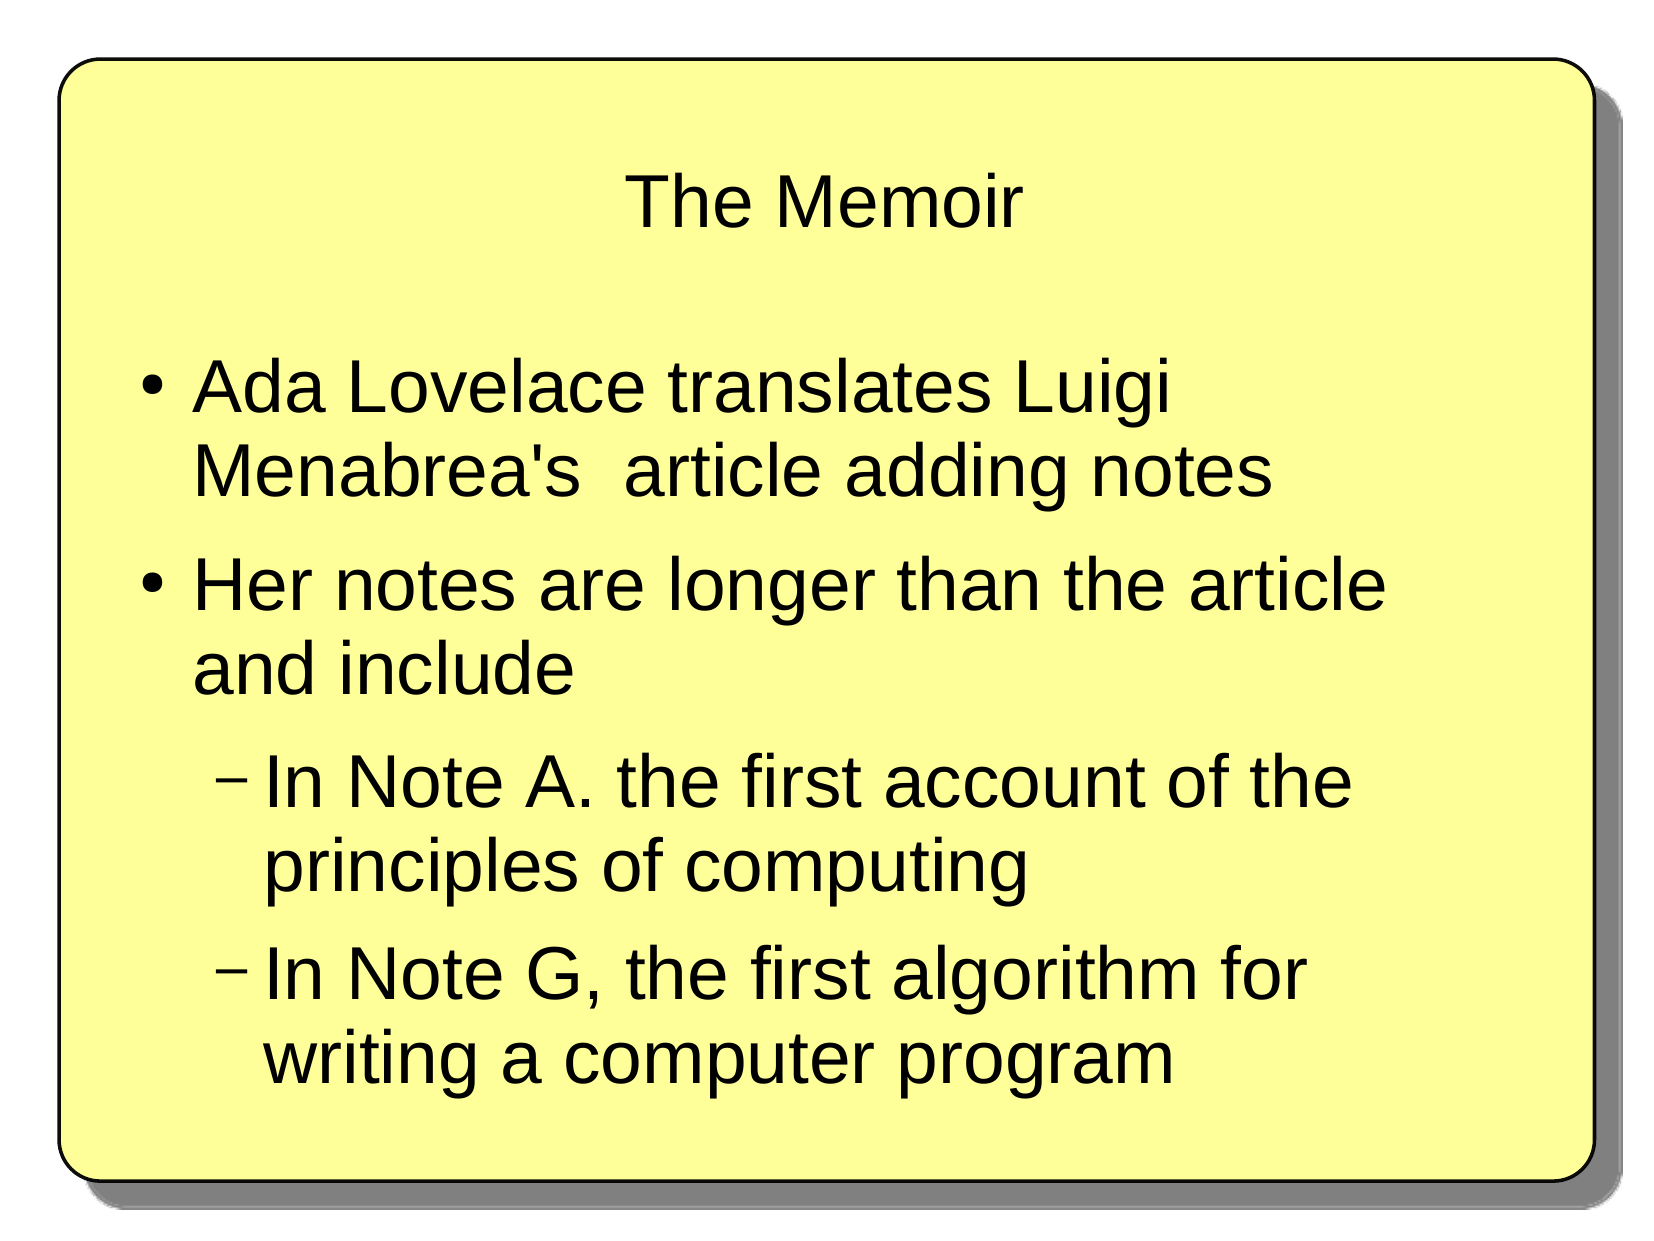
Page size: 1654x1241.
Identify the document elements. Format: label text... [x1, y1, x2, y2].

title The Memoir [118, 105, 1532, 298]
list Ada Lovelace translates Luigi Menabrea's article adding notes Her notes are longer than the article and include In Note A. the first account of the principles of computing In Note G, the first algorithm for writing a computer program [121, 344, 1534, 1112]
